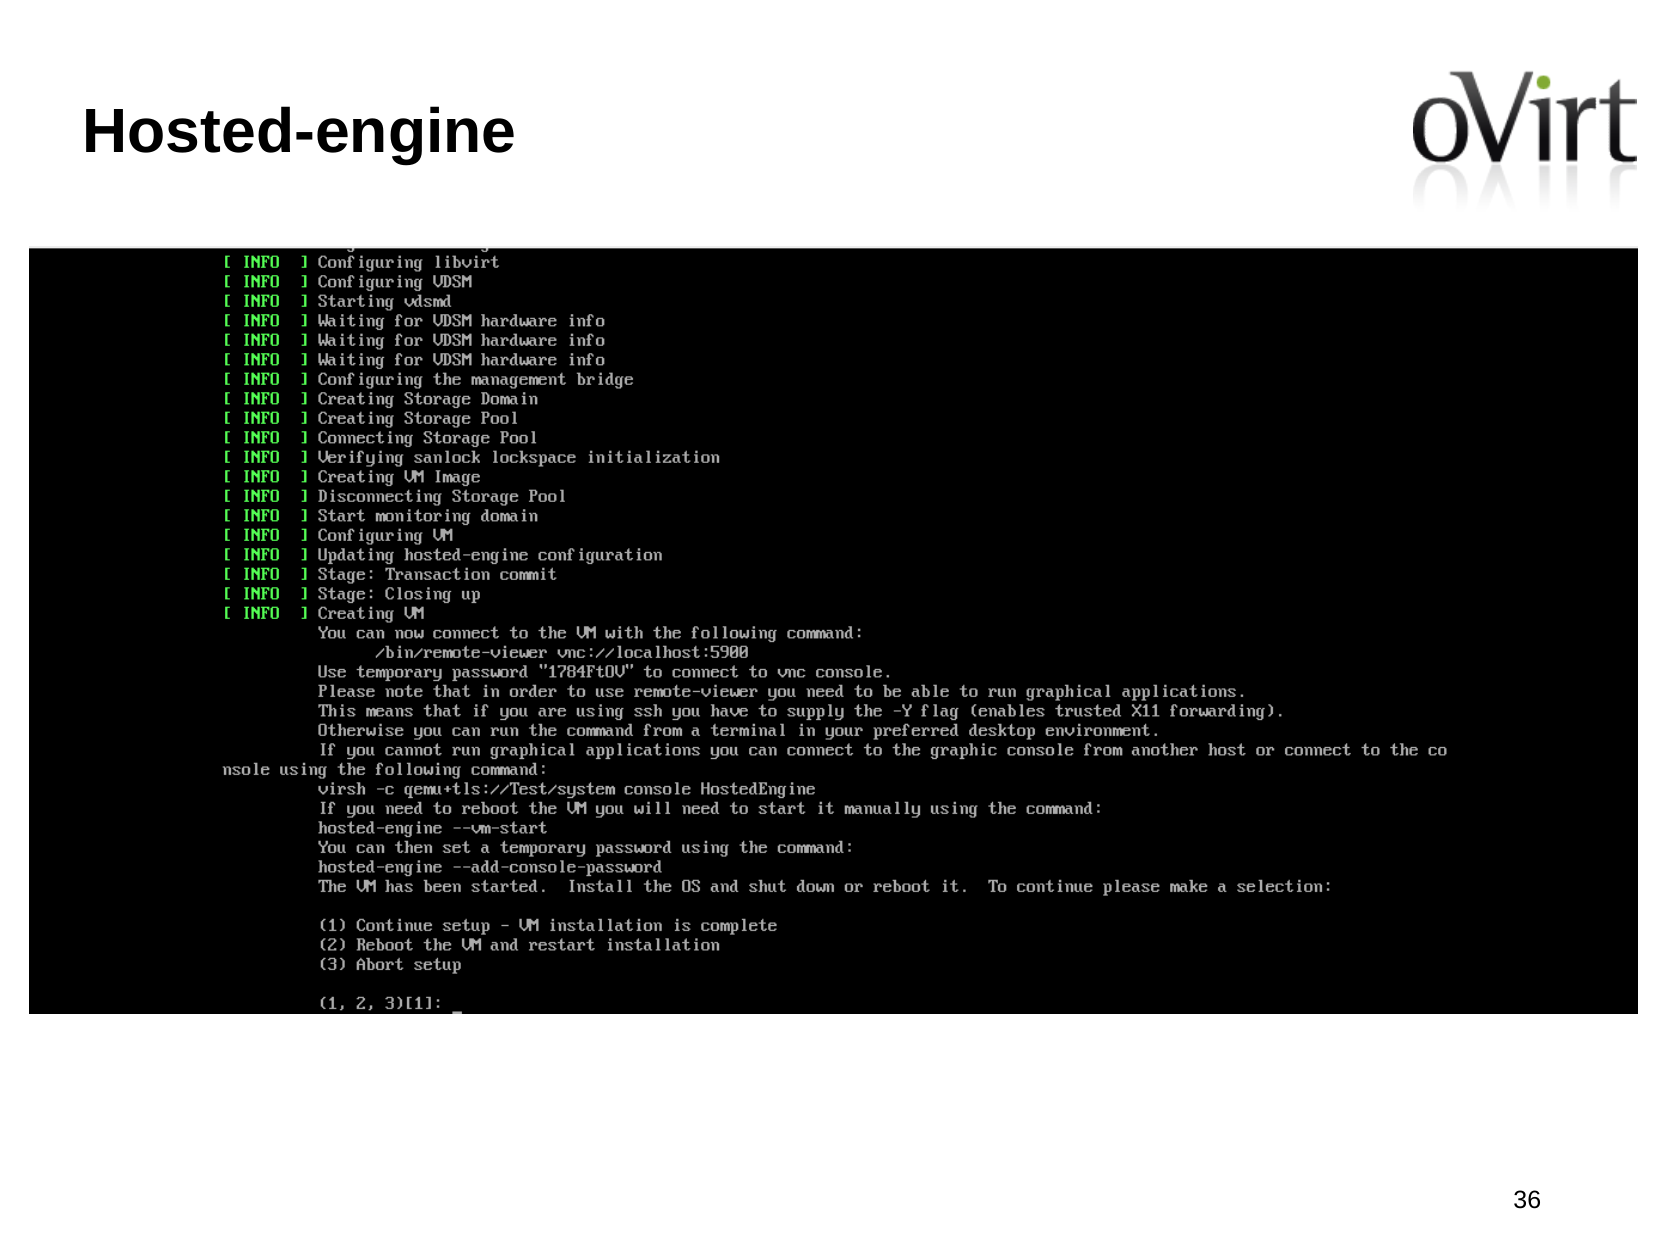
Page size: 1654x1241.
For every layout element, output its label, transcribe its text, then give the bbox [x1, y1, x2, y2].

title Hosted-engine [82, 37, 1378, 226]
picture [29, 246, 1638, 1014]
picture [1413, 63, 1637, 212]
